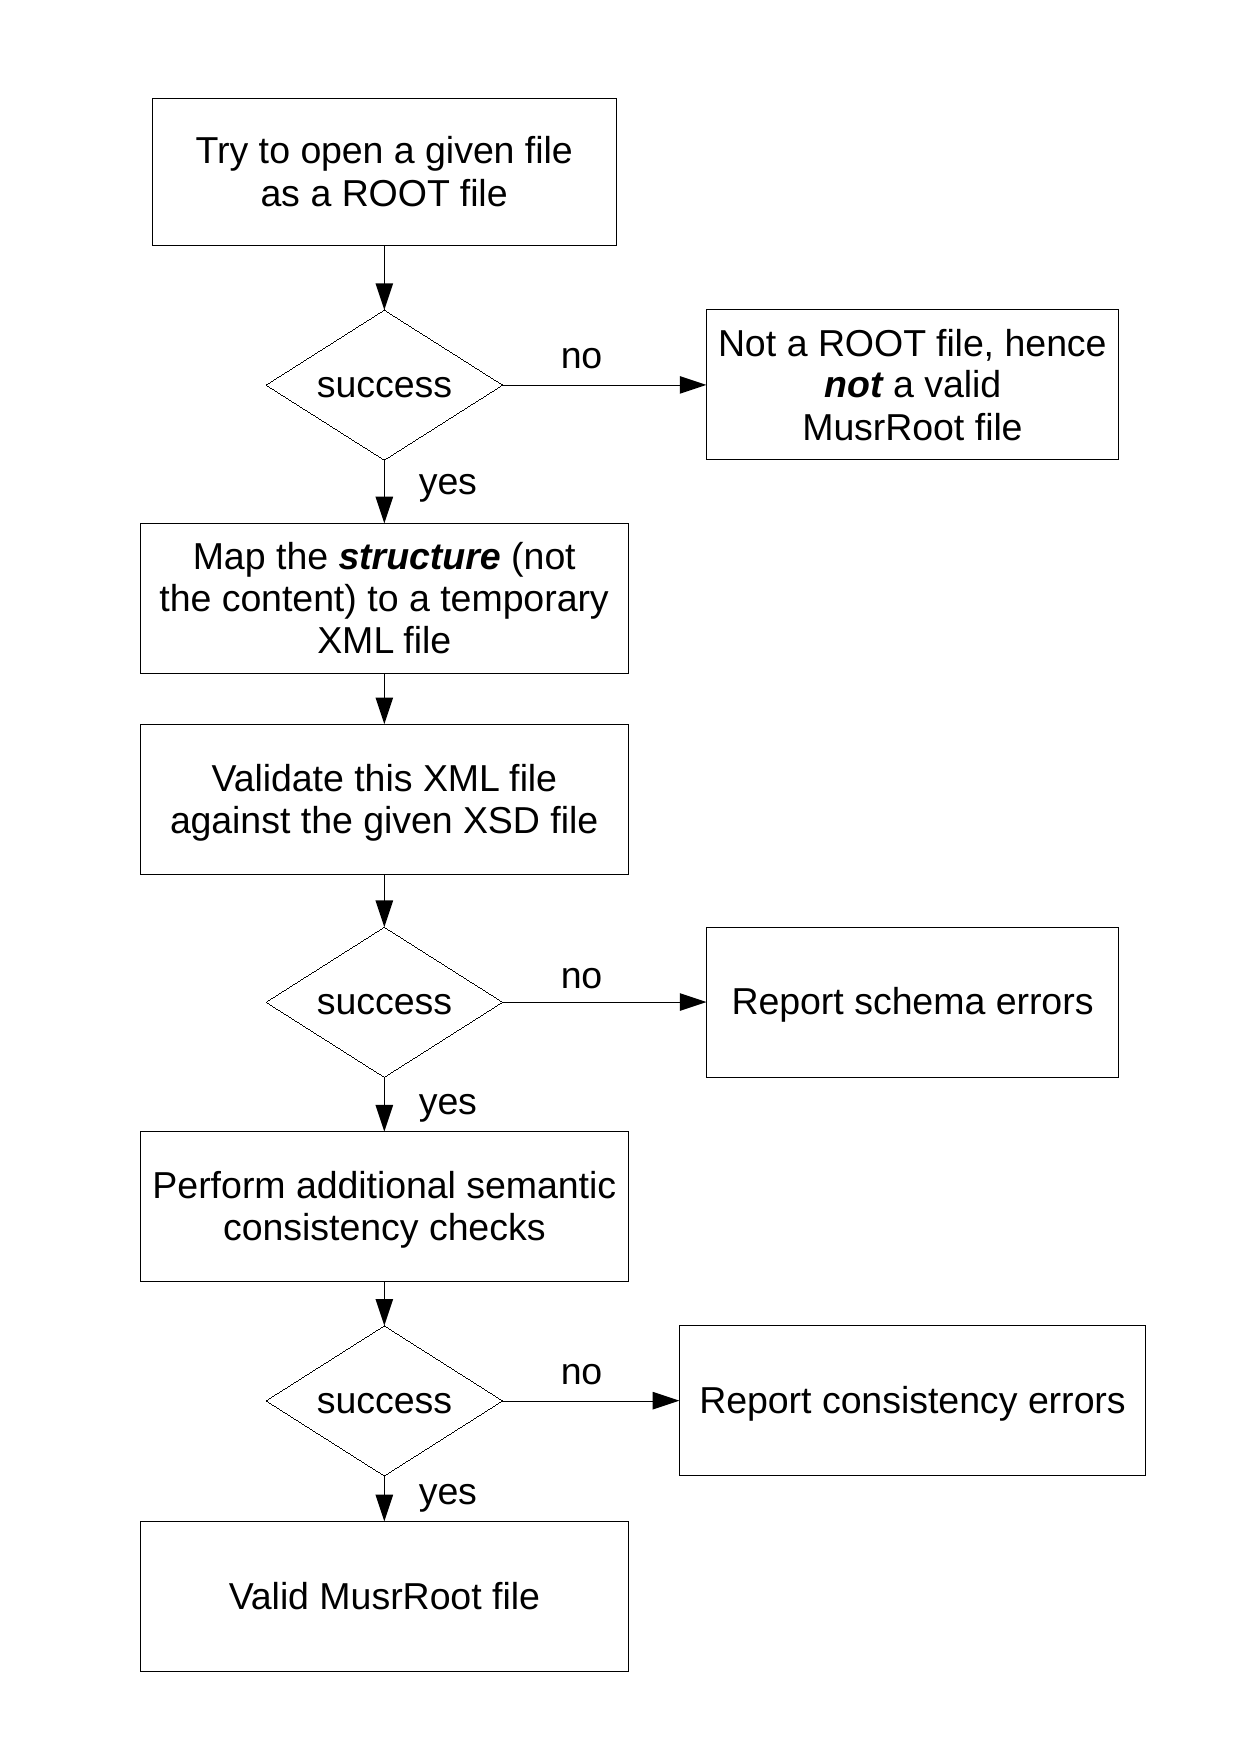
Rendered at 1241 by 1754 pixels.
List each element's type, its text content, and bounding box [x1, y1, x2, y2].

text_box Valid MusrRoot file [140, 1521, 629, 1672]
text_box no [546, 1342, 618, 1400]
text_box yes [403, 453, 492, 511]
text_box yes [403, 1073, 492, 1131]
text_box yes [403, 1463, 492, 1520]
text_box success [302, 973, 467, 1031]
text_box Perform additional semantic consistency checks [140, 1131, 629, 1282]
text_box success [302, 1372, 467, 1430]
text_box Validate this XML file against the given XSD file [140, 724, 629, 875]
text_box Map the structure (not the content) to a temporary XML file [140, 523, 629, 674]
text_box Not a ROOT file, hence not a valid MusrRoot file [706, 309, 1119, 460]
text_box Try to open a given file as a ROOT file [152, 98, 617, 246]
text_box no [546, 327, 618, 384]
text_box Report consistency errors [679, 1325, 1146, 1476]
text_box Report schema errors [706, 927, 1119, 1078]
text_box success [302, 356, 467, 414]
text_box no [546, 947, 618, 1004]
